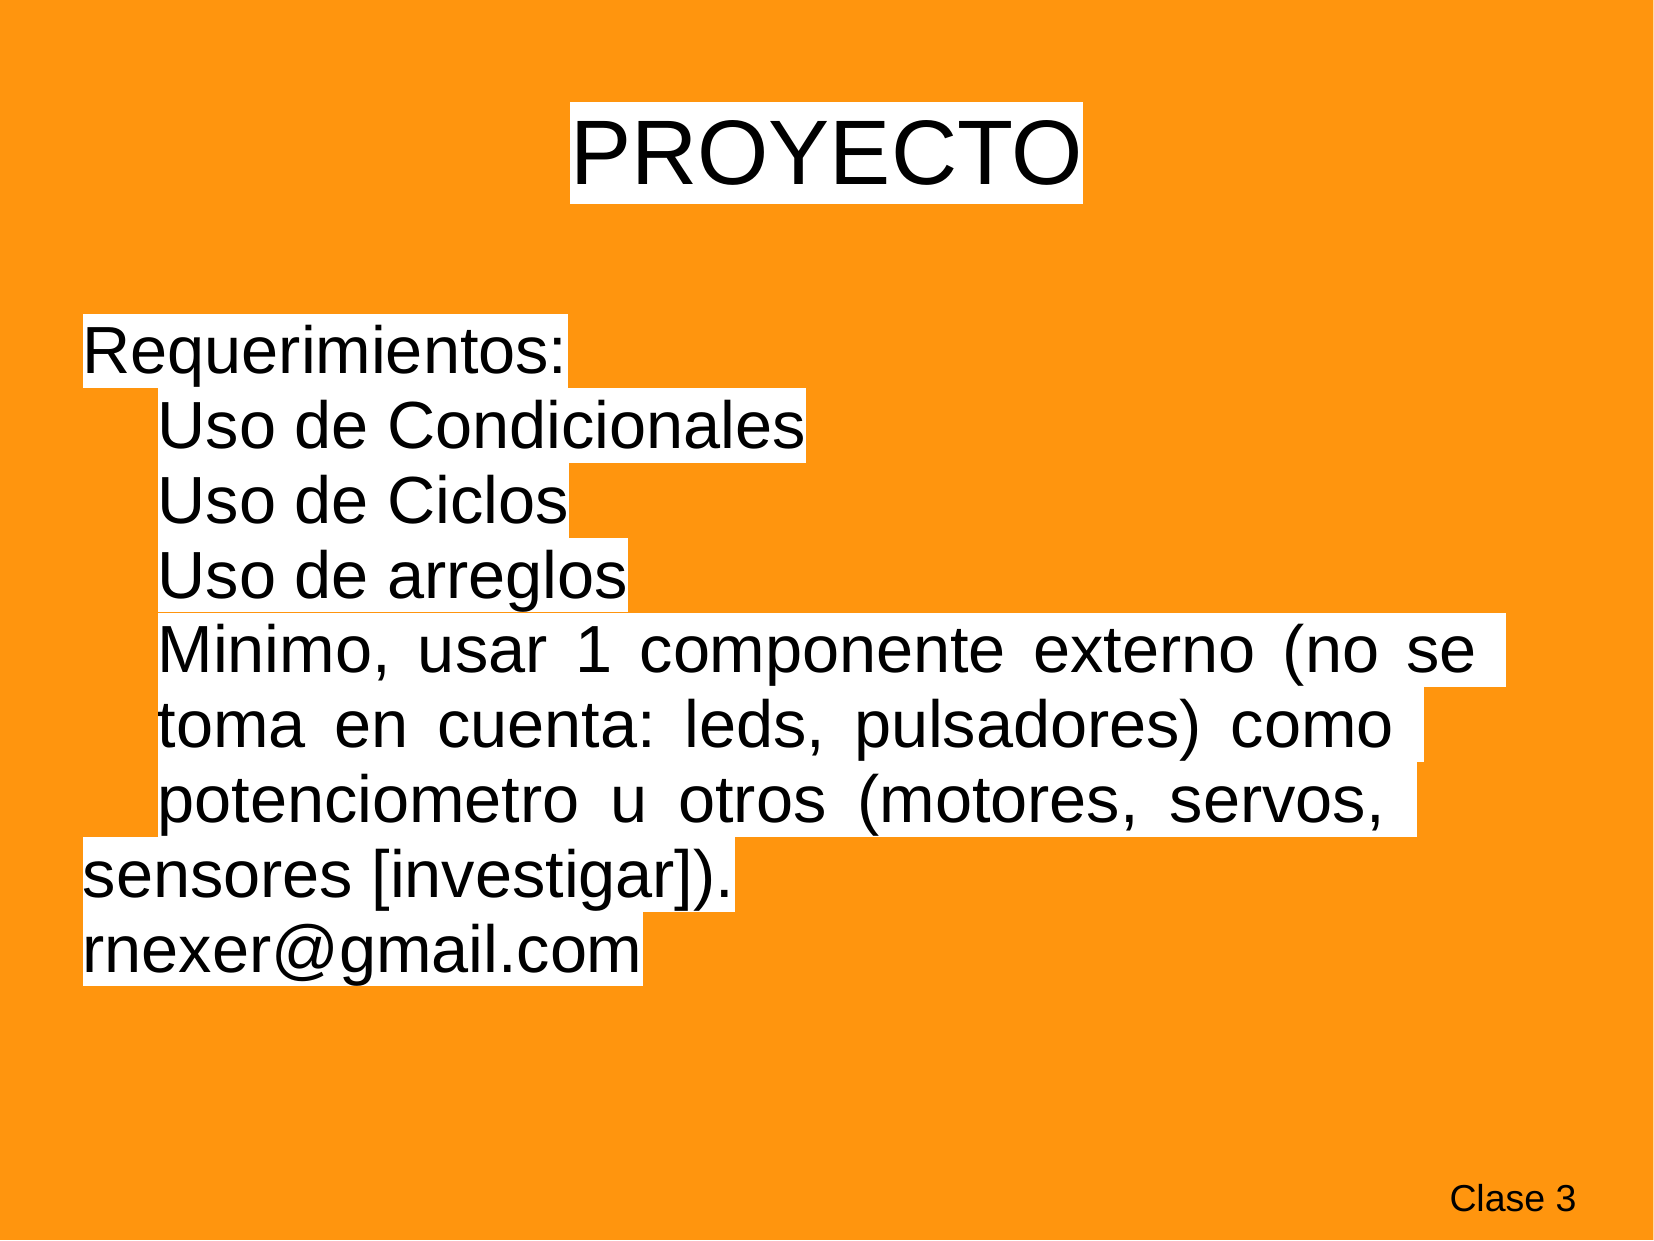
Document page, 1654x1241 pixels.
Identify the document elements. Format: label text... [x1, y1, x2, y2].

title PROYECTO [82, 49, 1571, 257]
subtitle Requerimientos: Uso de Condicionales Uso de Ciclos Uso de arreglos Minimo, usar 1 componente externo (no se toma en cuenta: leds, pulsadores) como potenciometro u otros (motores, servos, sensores [investigar]). rnexer@gmail.com [82, 290, 1571, 1010]
text_box Clase 3 [1434, 1170, 1592, 1227]
